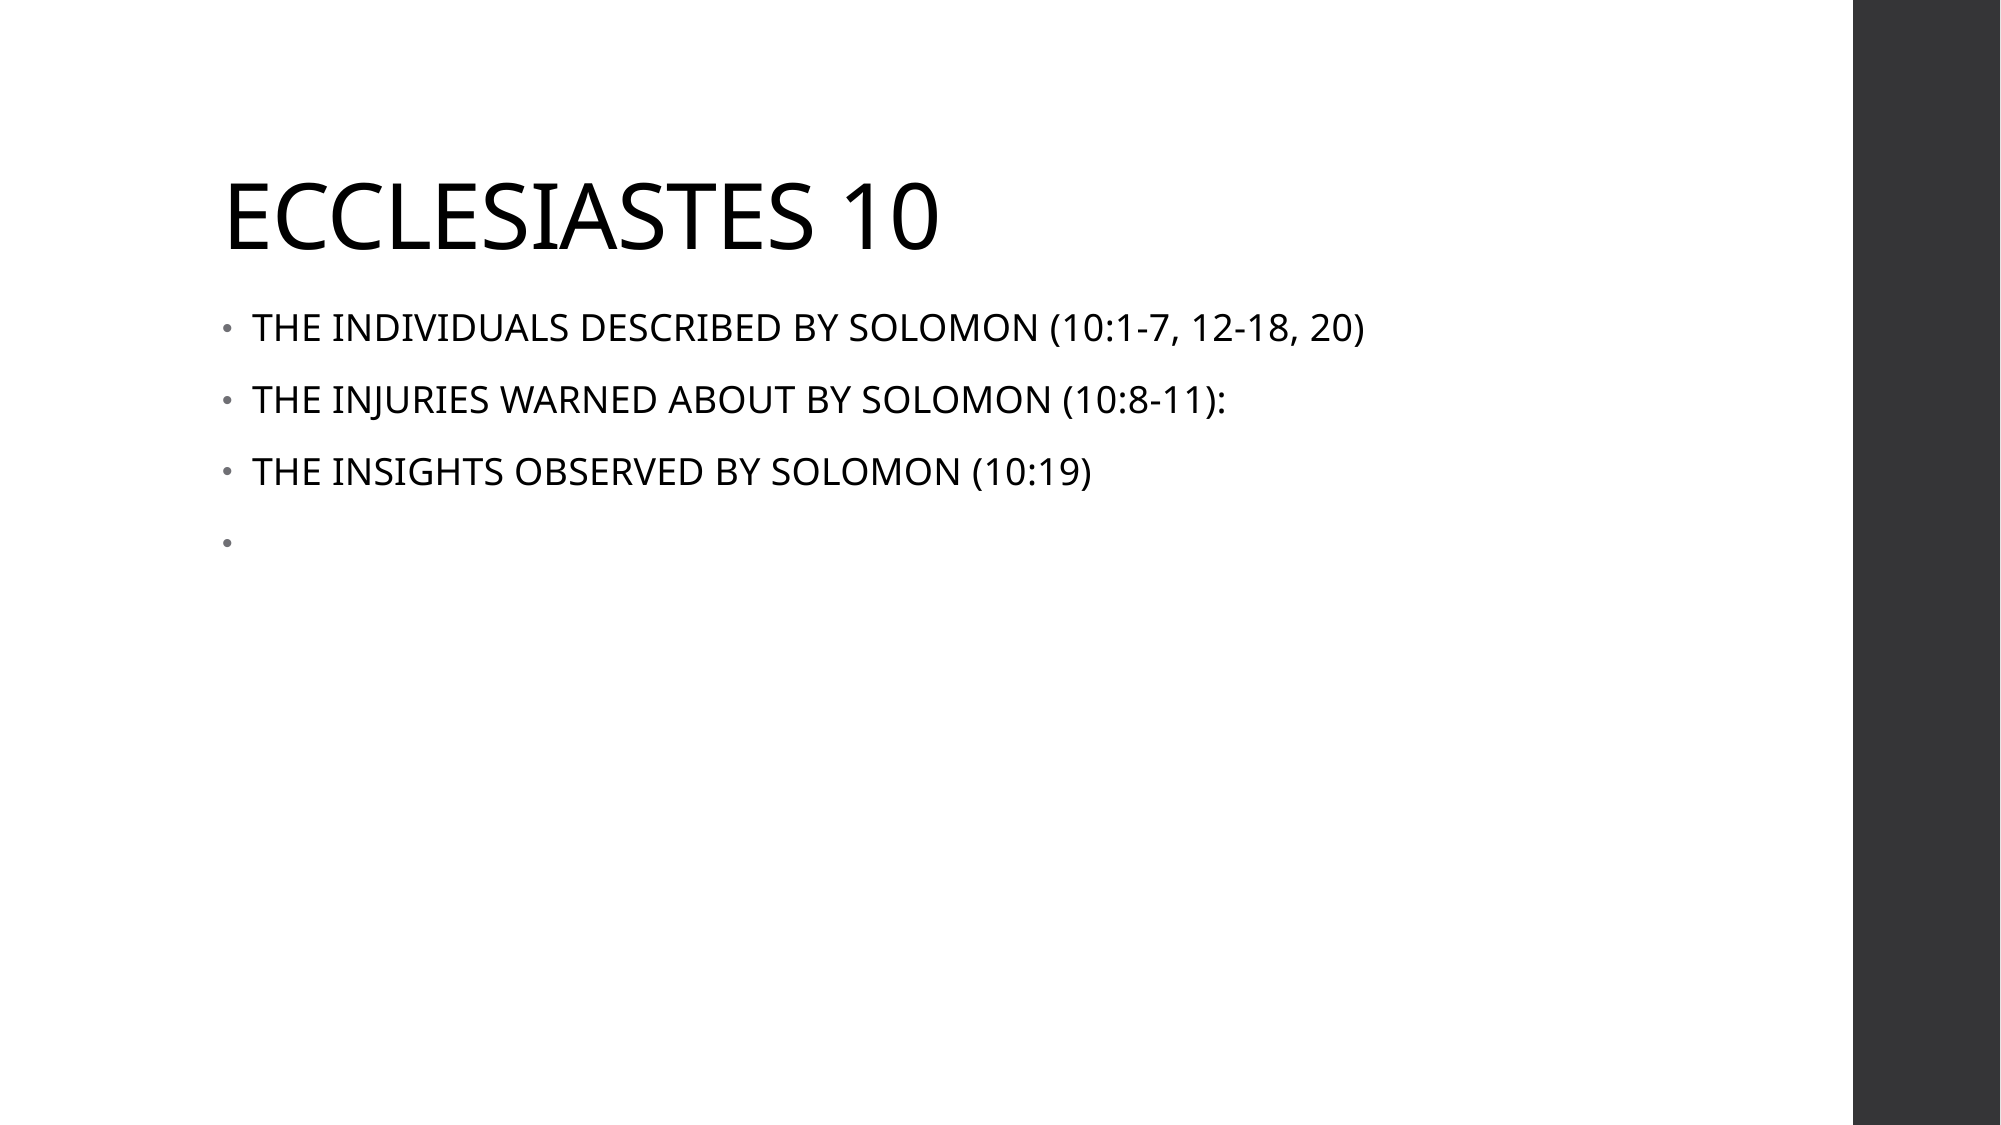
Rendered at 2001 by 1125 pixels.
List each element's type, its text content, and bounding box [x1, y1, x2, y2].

title ECCLESIASTES 10 [206, 60, 1797, 278]
list THE INDIVIDUALS DESCRIBED BY SOLOMON (10:1-7, 12-18, 20) THE INJURIES WARNED ABOUT BY SOLOMON (10:8-11): THE INSIGHTS OBSERVED BY SOLOMON (10:19) [206, 299, 1617, 1014]
